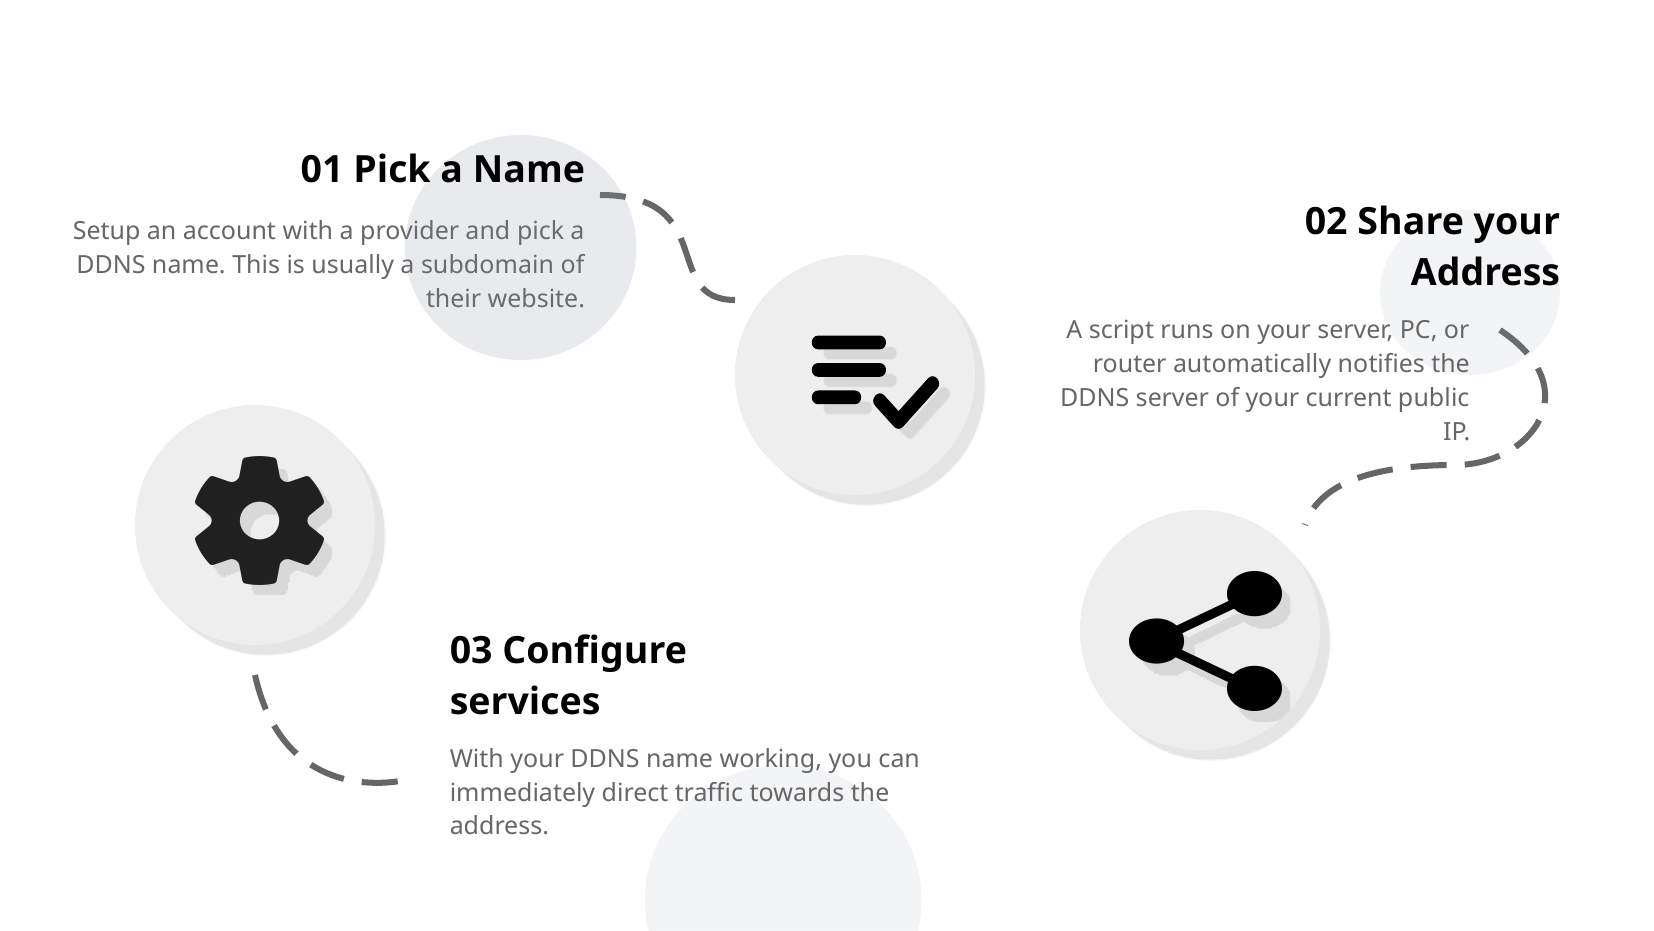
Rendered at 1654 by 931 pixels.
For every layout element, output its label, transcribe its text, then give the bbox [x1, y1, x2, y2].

text_box [405, 166, 637, 361]
text_box 02 Share your Address [1200, 187, 1576, 305]
picture [1129, 571, 1282, 712]
text_box A script runs on your server, PC, or router automatically notifies the DDNS server of your current public IP. [1035, 304, 1486, 456]
text_box 03 Configure services [435, 616, 751, 733]
picture [195, 456, 324, 586]
text_box With your DDNS name working, you can immediately direct traffic towards the address. [435, 732, 991, 856]
picture [796, 291, 952, 463]
text_box 01 Pick a Name [270, 135, 601, 201]
text_box Setup an account with a provider and pick a DDNS name. This is usually a subdomain of their website. [29, 205, 601, 367]
